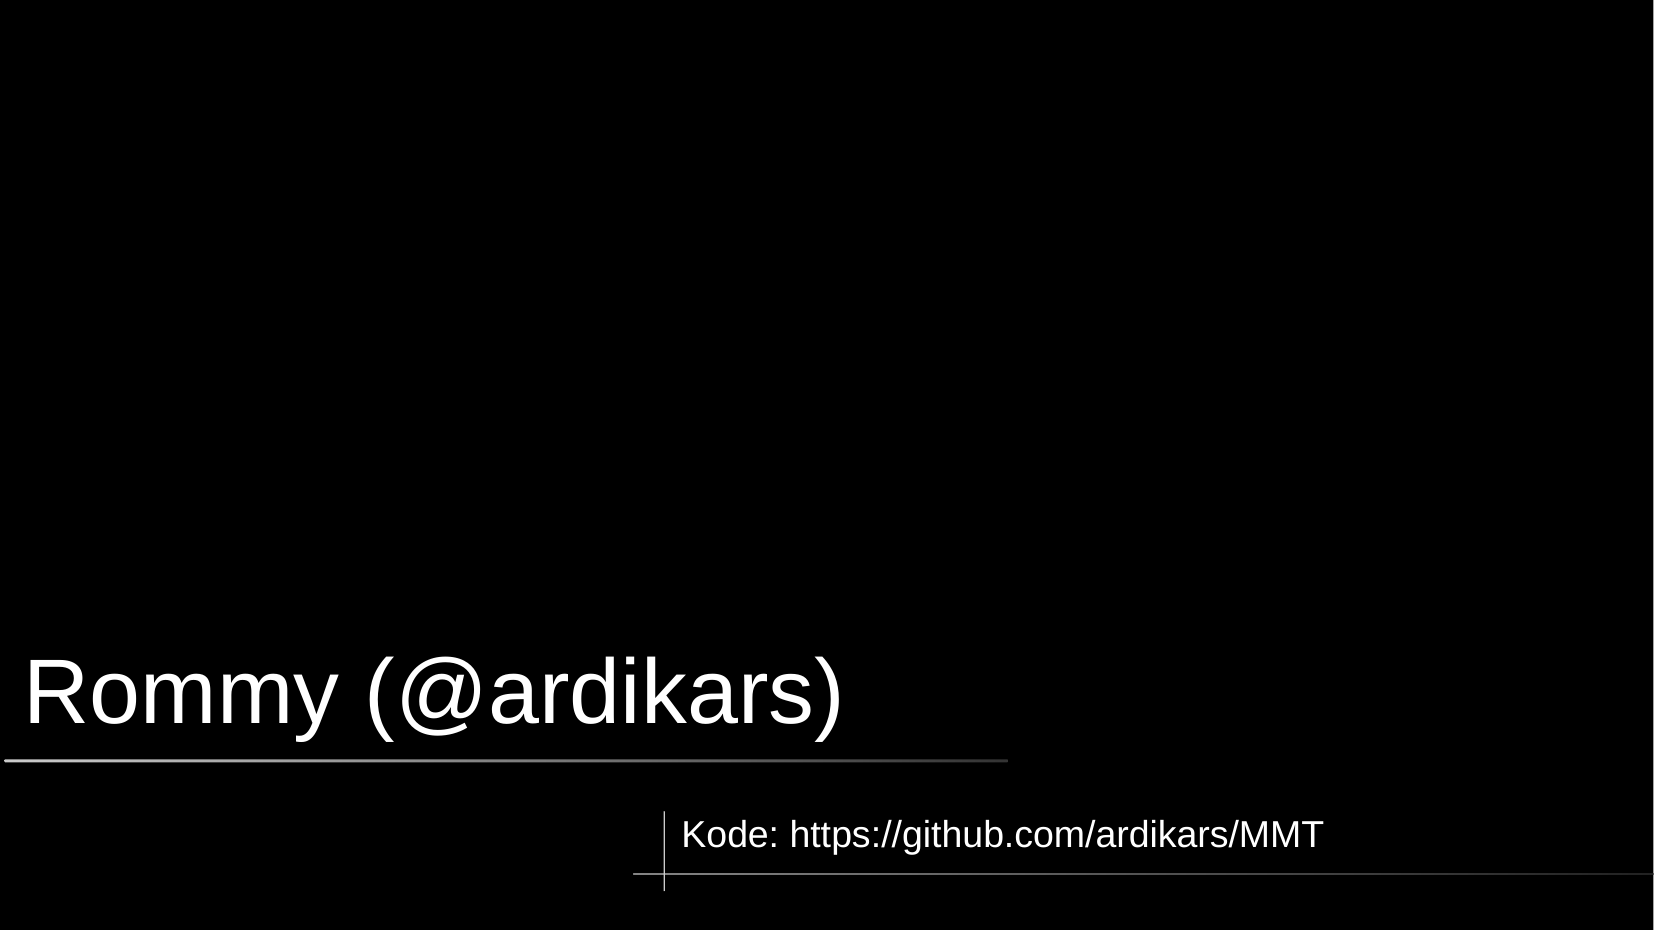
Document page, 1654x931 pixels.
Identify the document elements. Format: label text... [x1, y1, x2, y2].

title Rommy (@ardikars) [23, 637, 1501, 746]
text_box Kode: https://github.com/ardikars/MMT [666, 805, 1463, 863]
